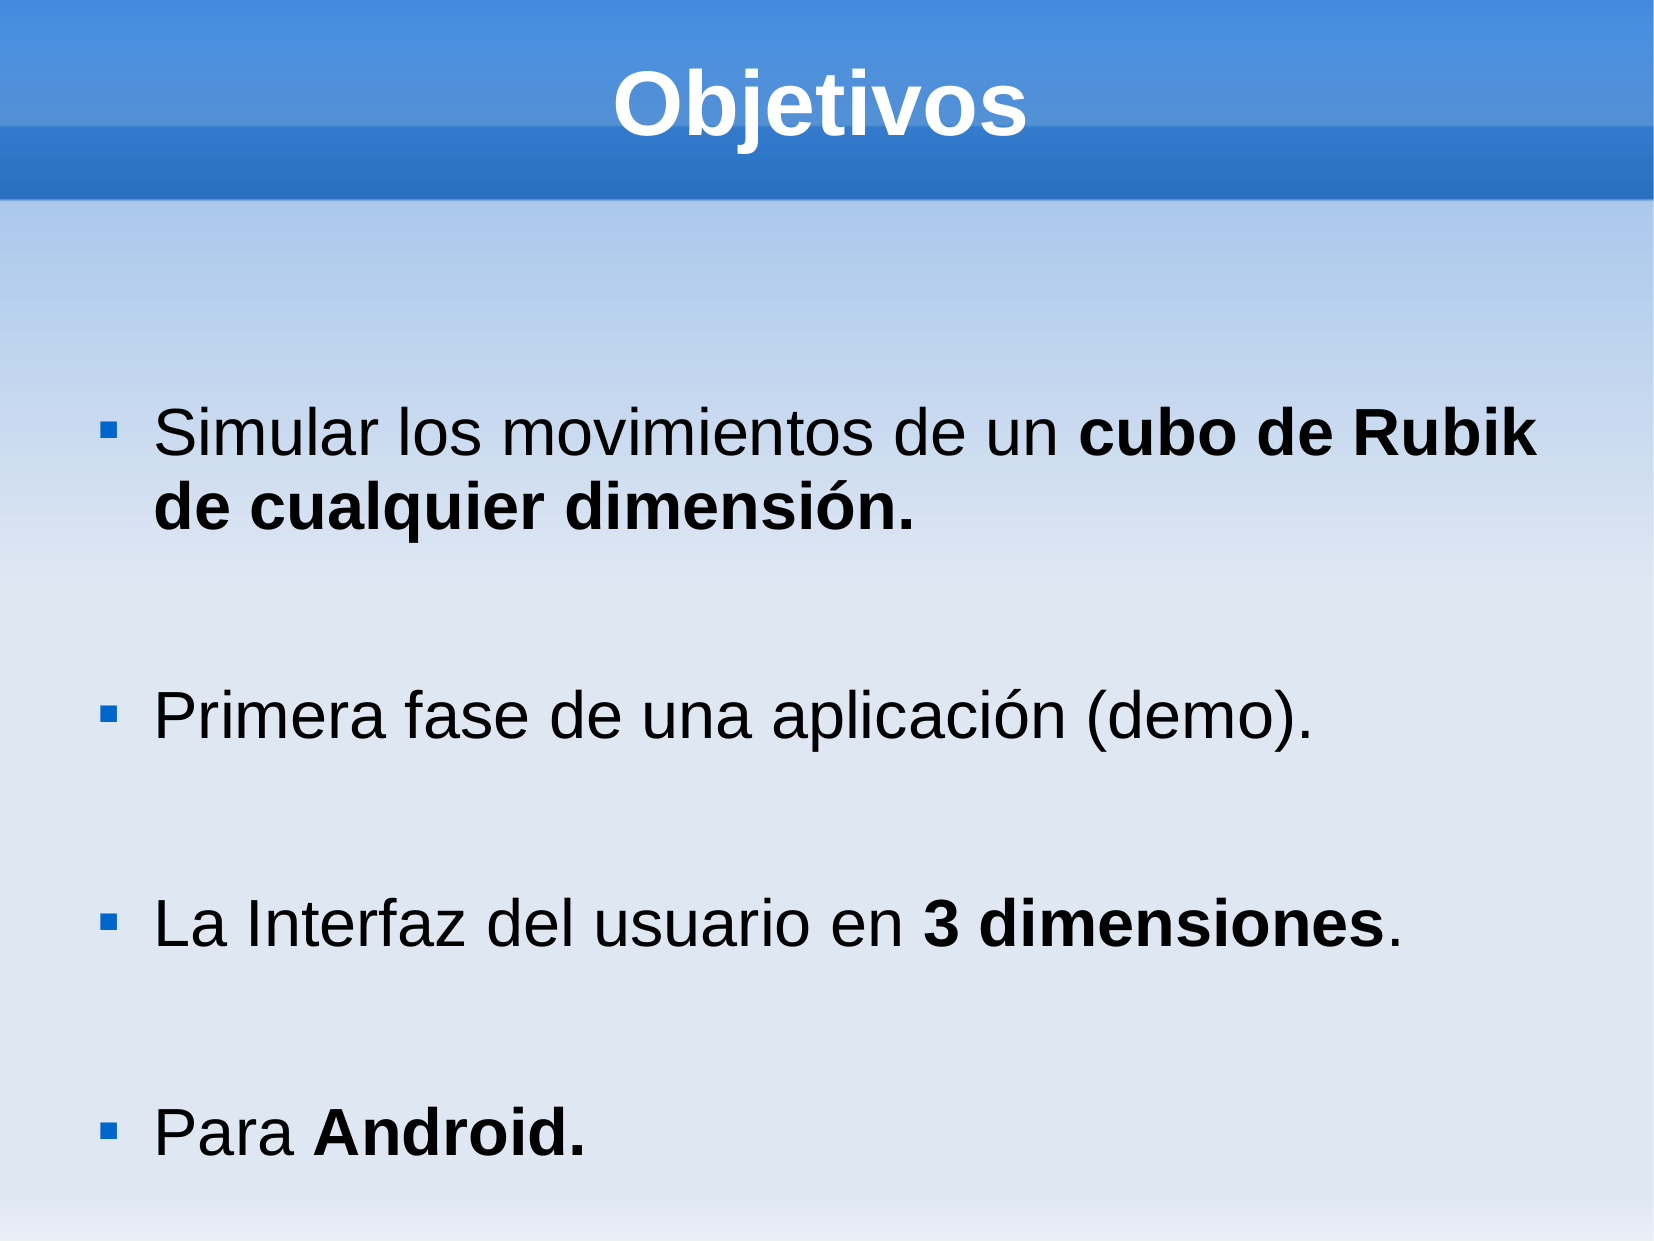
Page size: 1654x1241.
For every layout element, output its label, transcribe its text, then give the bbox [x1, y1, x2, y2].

title Objetivos [76, 0, 1565, 208]
picture [0, 0, 1654, 1241]
list Simular los movimientos de un cubo de Rubik de cualquier dimensión. Primera fase de una aplicación (demo). La Interfaz del usuario en 3 dimensiones. Para Android. [82, 290, 1571, 1170]
